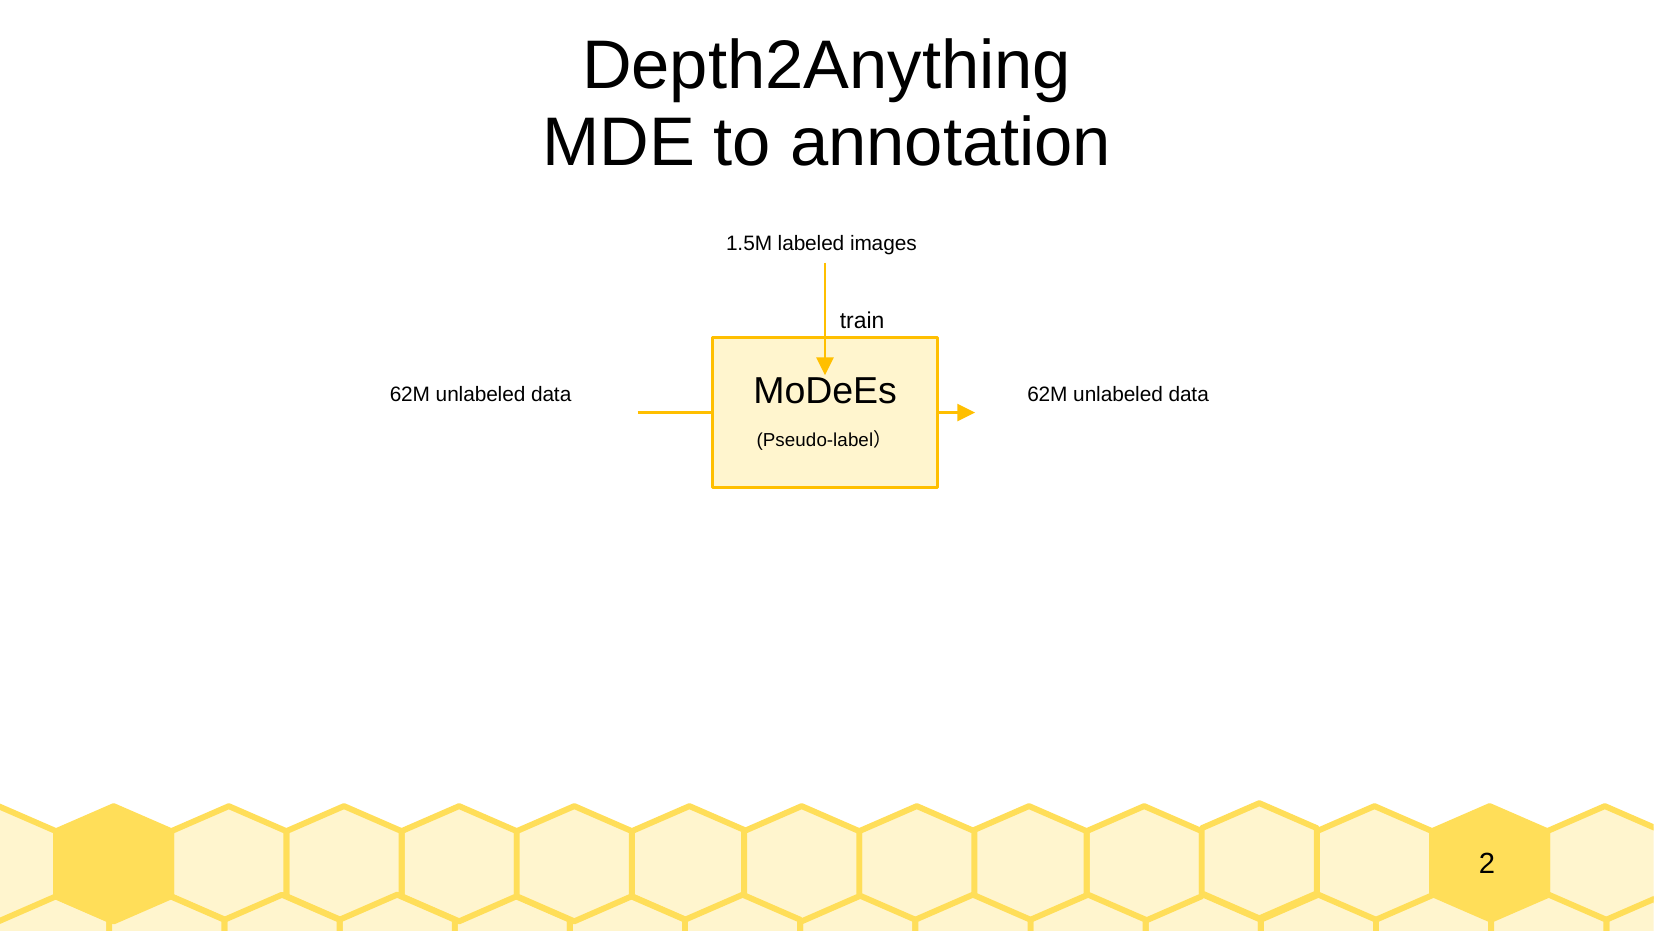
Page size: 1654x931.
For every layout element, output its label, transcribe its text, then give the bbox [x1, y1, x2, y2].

text_box 62M unlabeled data [375, 375, 601, 414]
text_box 1.5M labeled images [711, 224, 938, 263]
text_box 62M unlabeled data [1012, 375, 1238, 414]
text_box train [825, 300, 928, 341]
title Depth2Anything MDE to annotation [88, 26, 1565, 181]
text_box MoDeEs (Pseudo-label） [712, 337, 938, 488]
